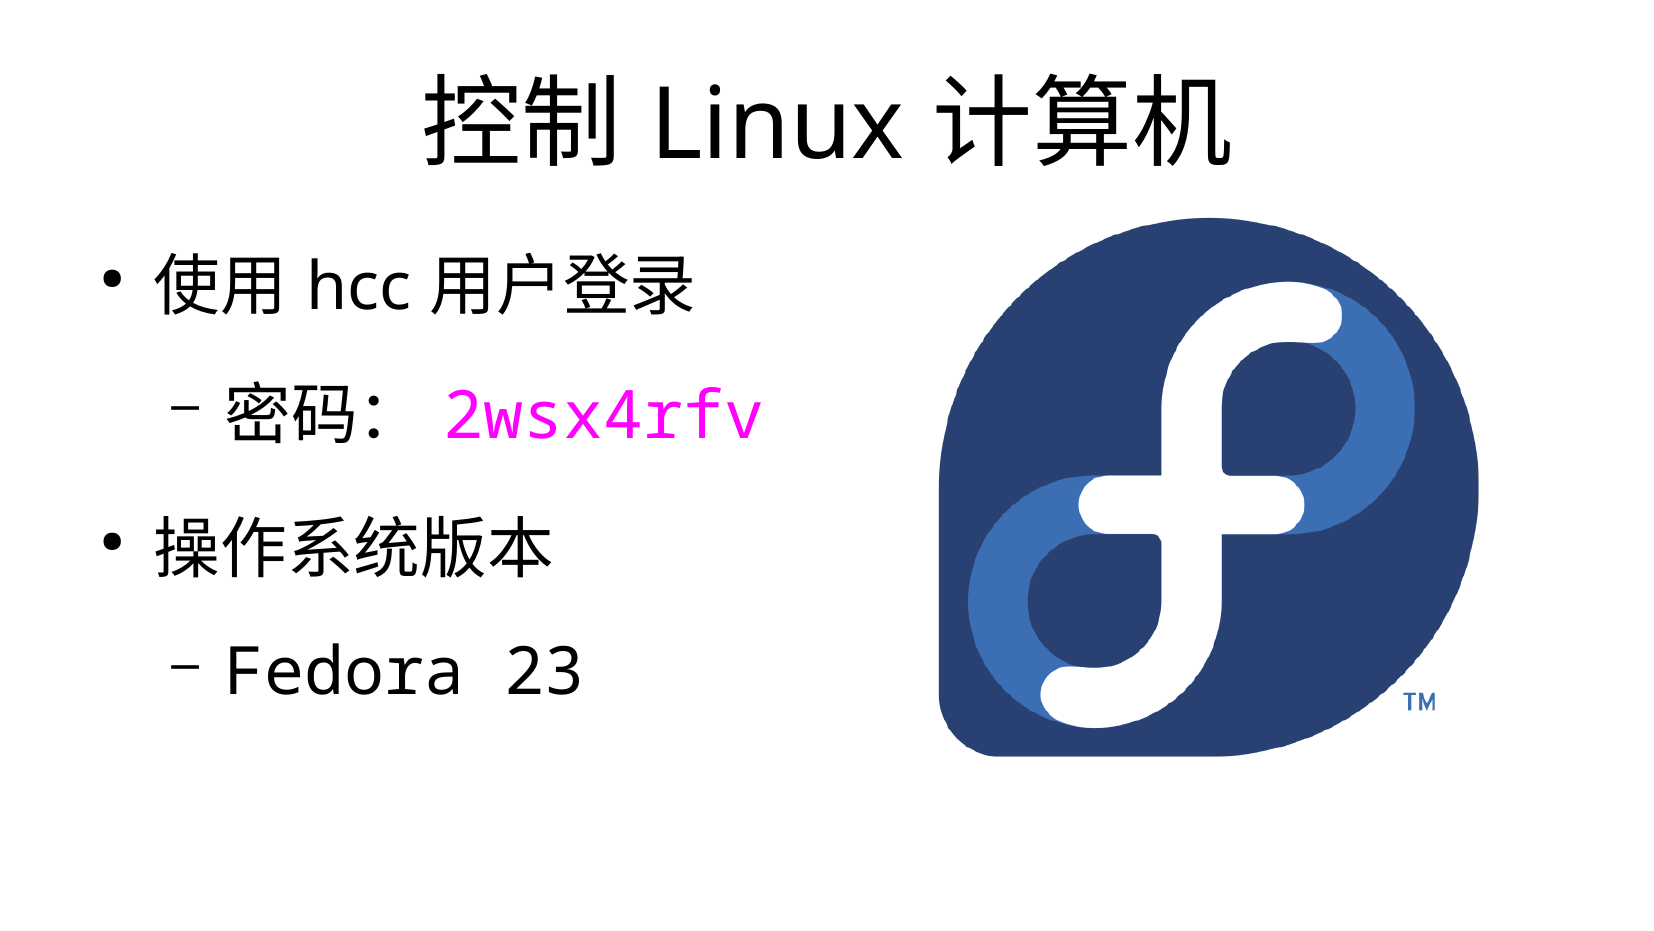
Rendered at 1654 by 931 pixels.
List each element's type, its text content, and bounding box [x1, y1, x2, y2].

picture [938, 217, 1479, 758]
title 控制Linux计算机 [82, 37, 1571, 193]
list 使用hcc用户登录 密码：2wsx4rfv 操作系统版本 Fedora 23 [82, 217, 809, 931]
